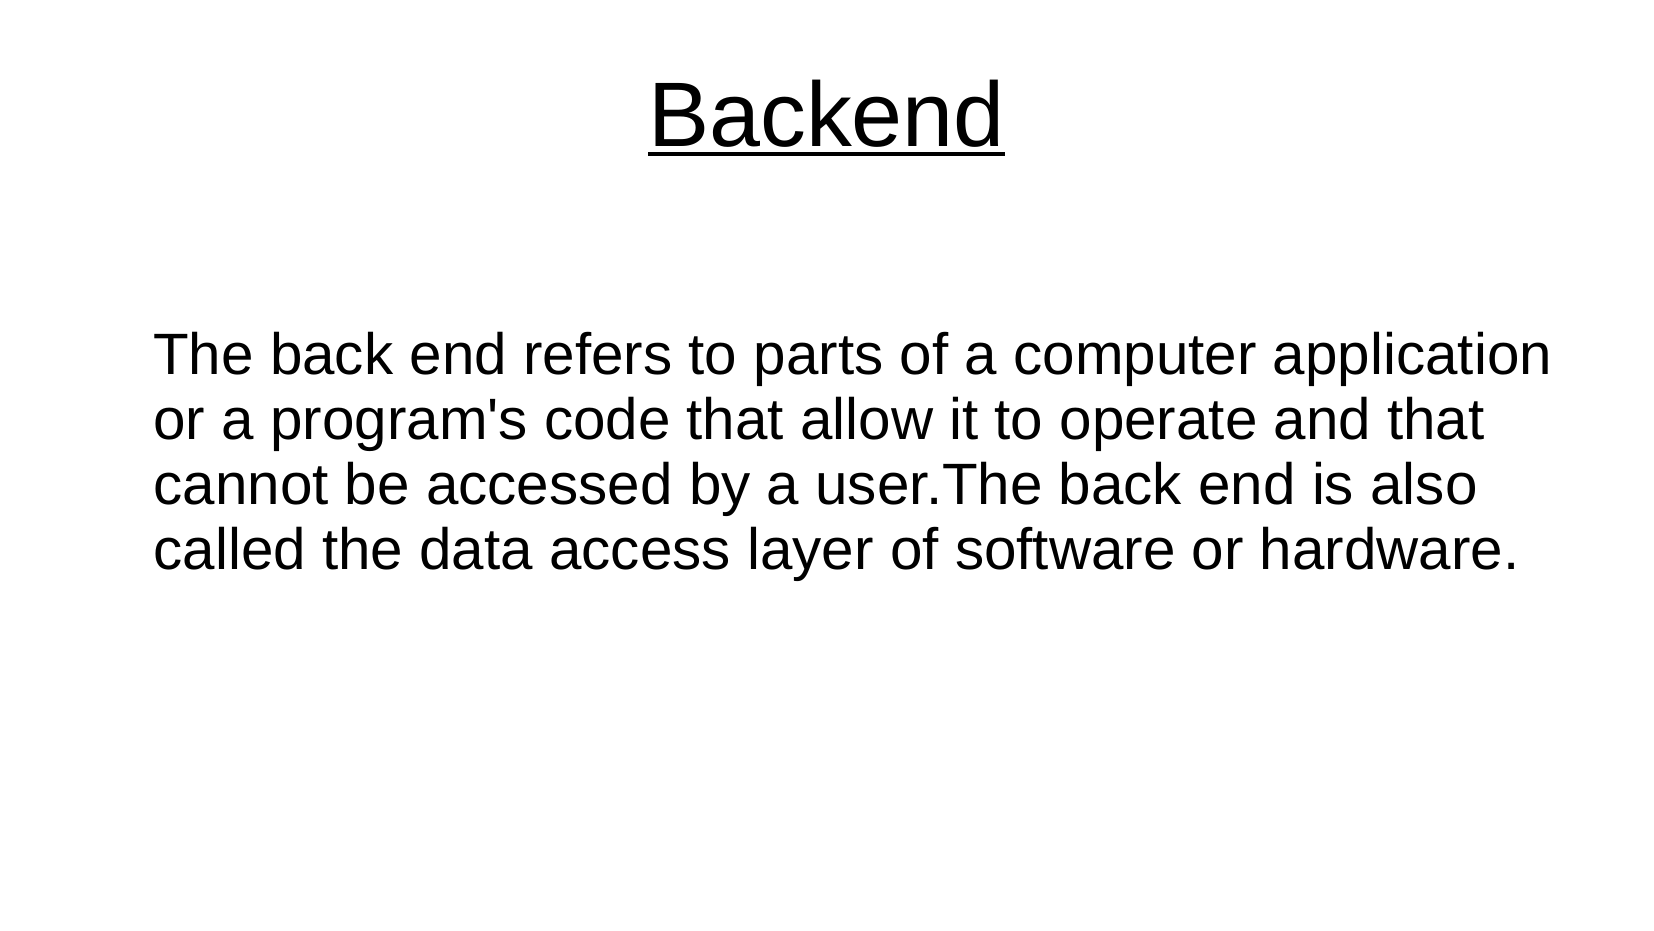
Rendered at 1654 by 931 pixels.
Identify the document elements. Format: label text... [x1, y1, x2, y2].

title Backend [82, 37, 1571, 193]
list The back end refers to parts of a computer application or a program's code that allow it to operate and that cannot be accessed by a user.The back end is also called the data access layer of software or hardware. [82, 217, 1571, 758]
